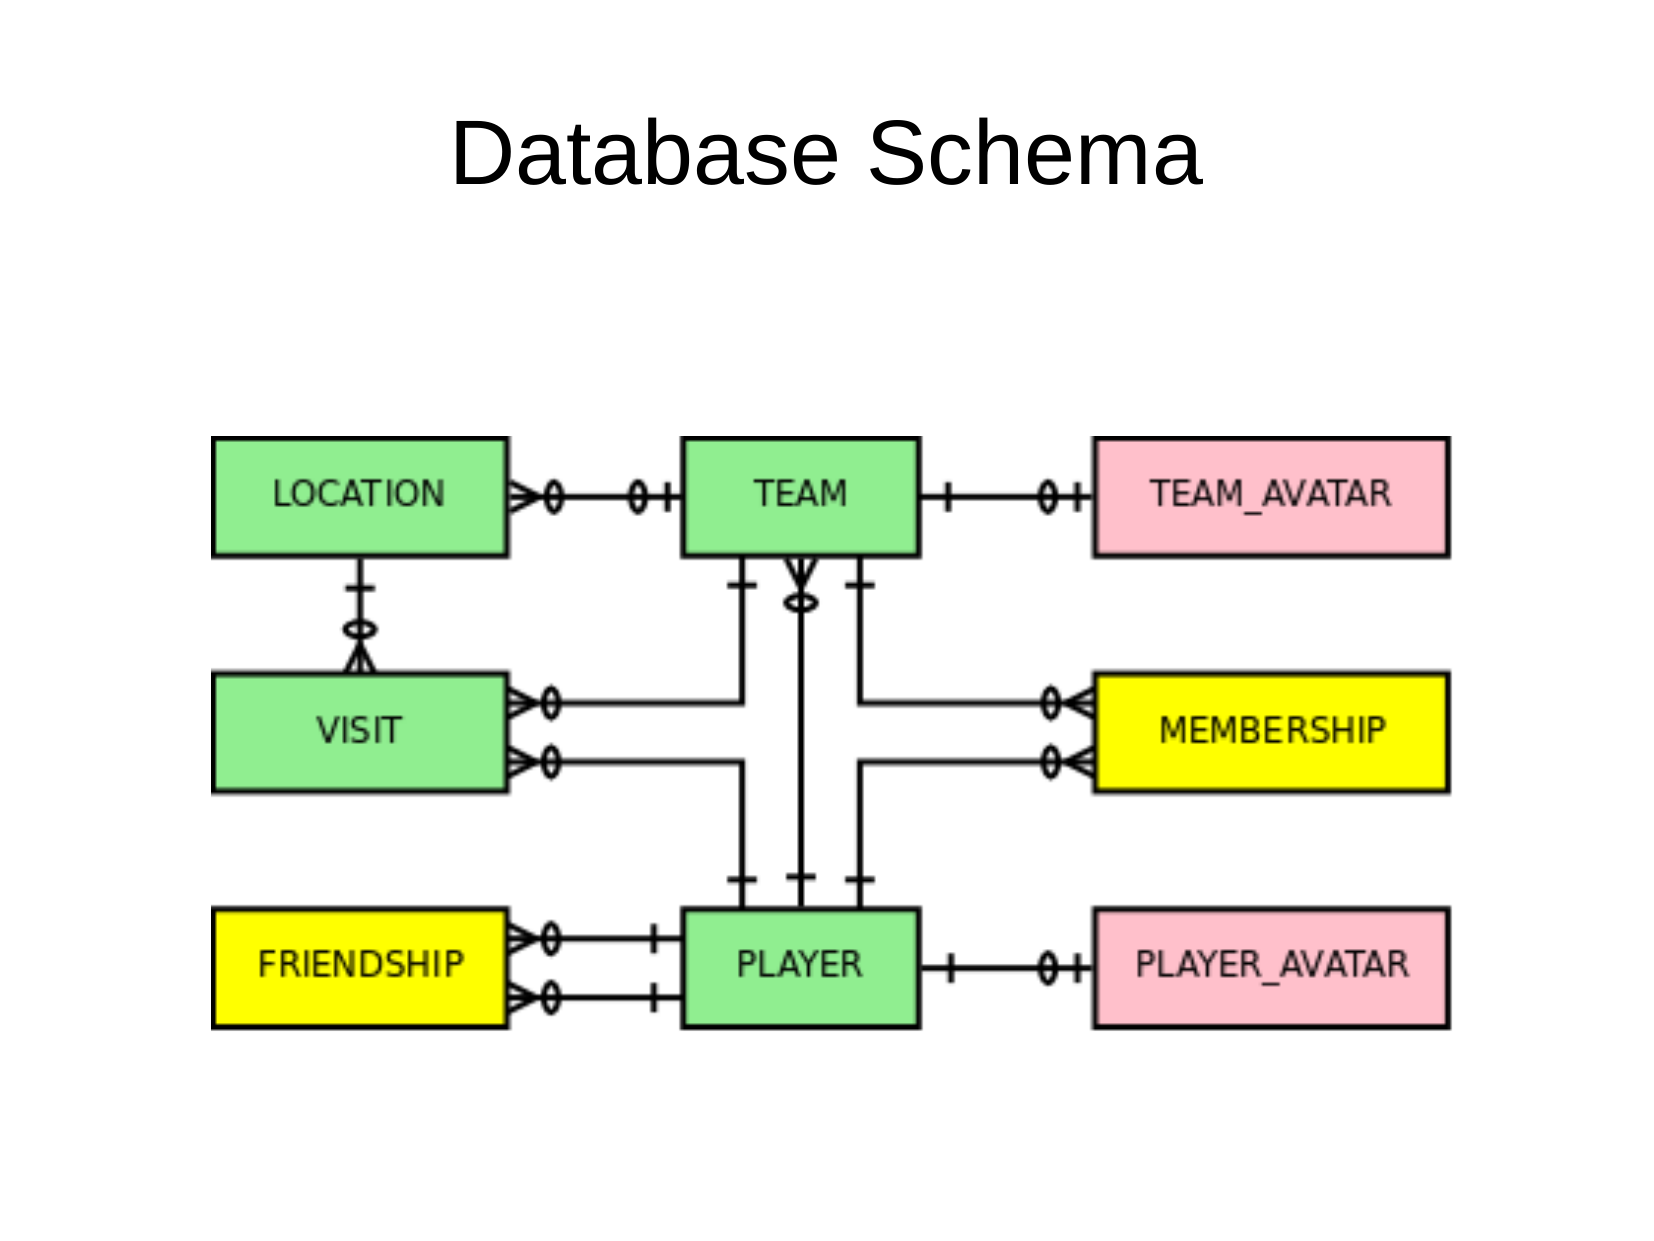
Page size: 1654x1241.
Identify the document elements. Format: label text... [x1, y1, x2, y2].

title Database Schema [82, 56, 1571, 250]
picture [211, 436, 1458, 1034]
